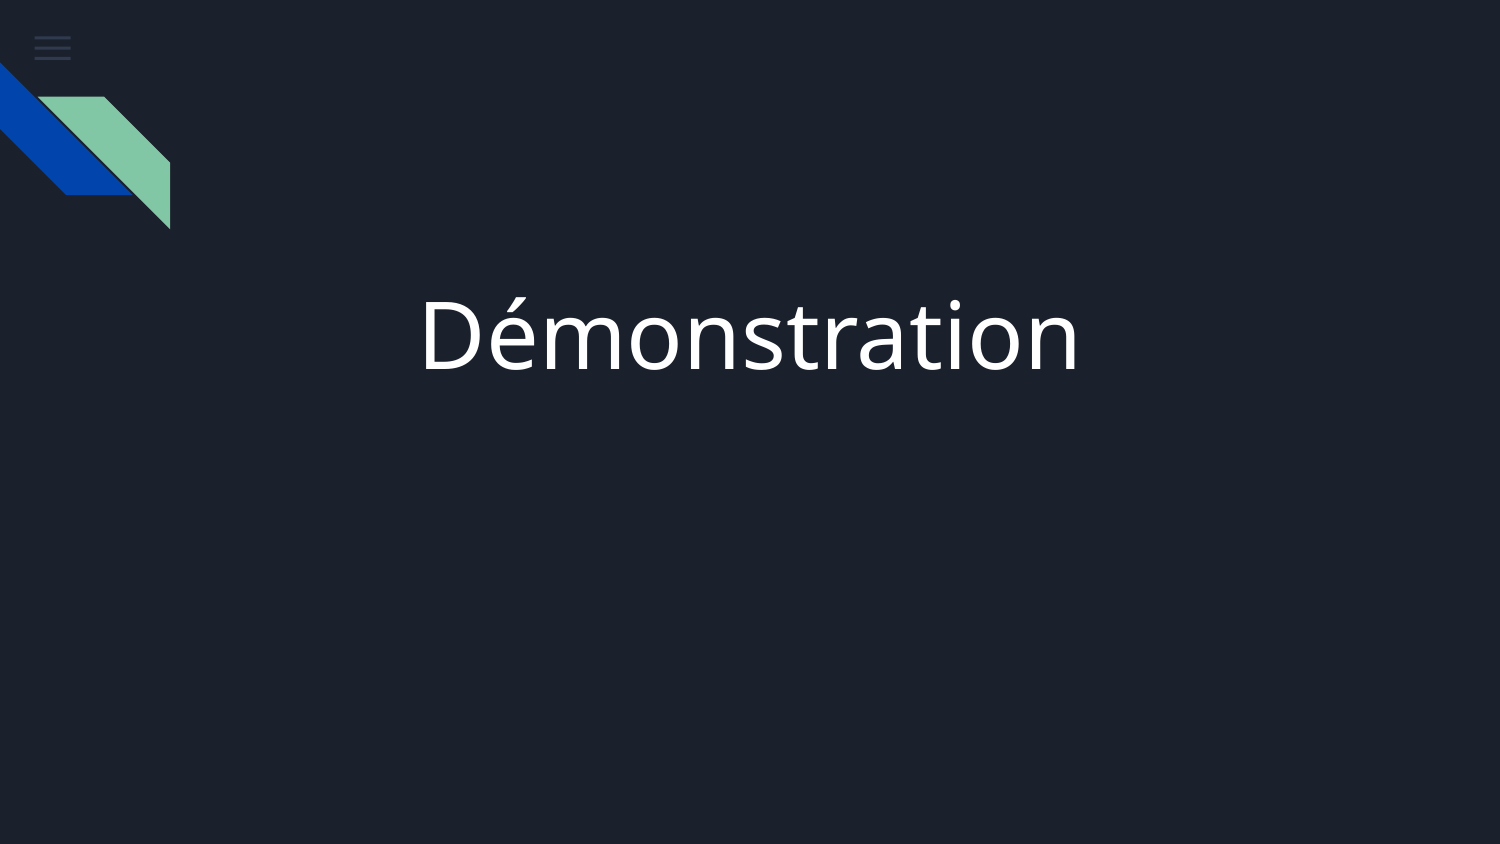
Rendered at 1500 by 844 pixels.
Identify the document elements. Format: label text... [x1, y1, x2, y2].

title Démonstration [0, 261, 1500, 411]
